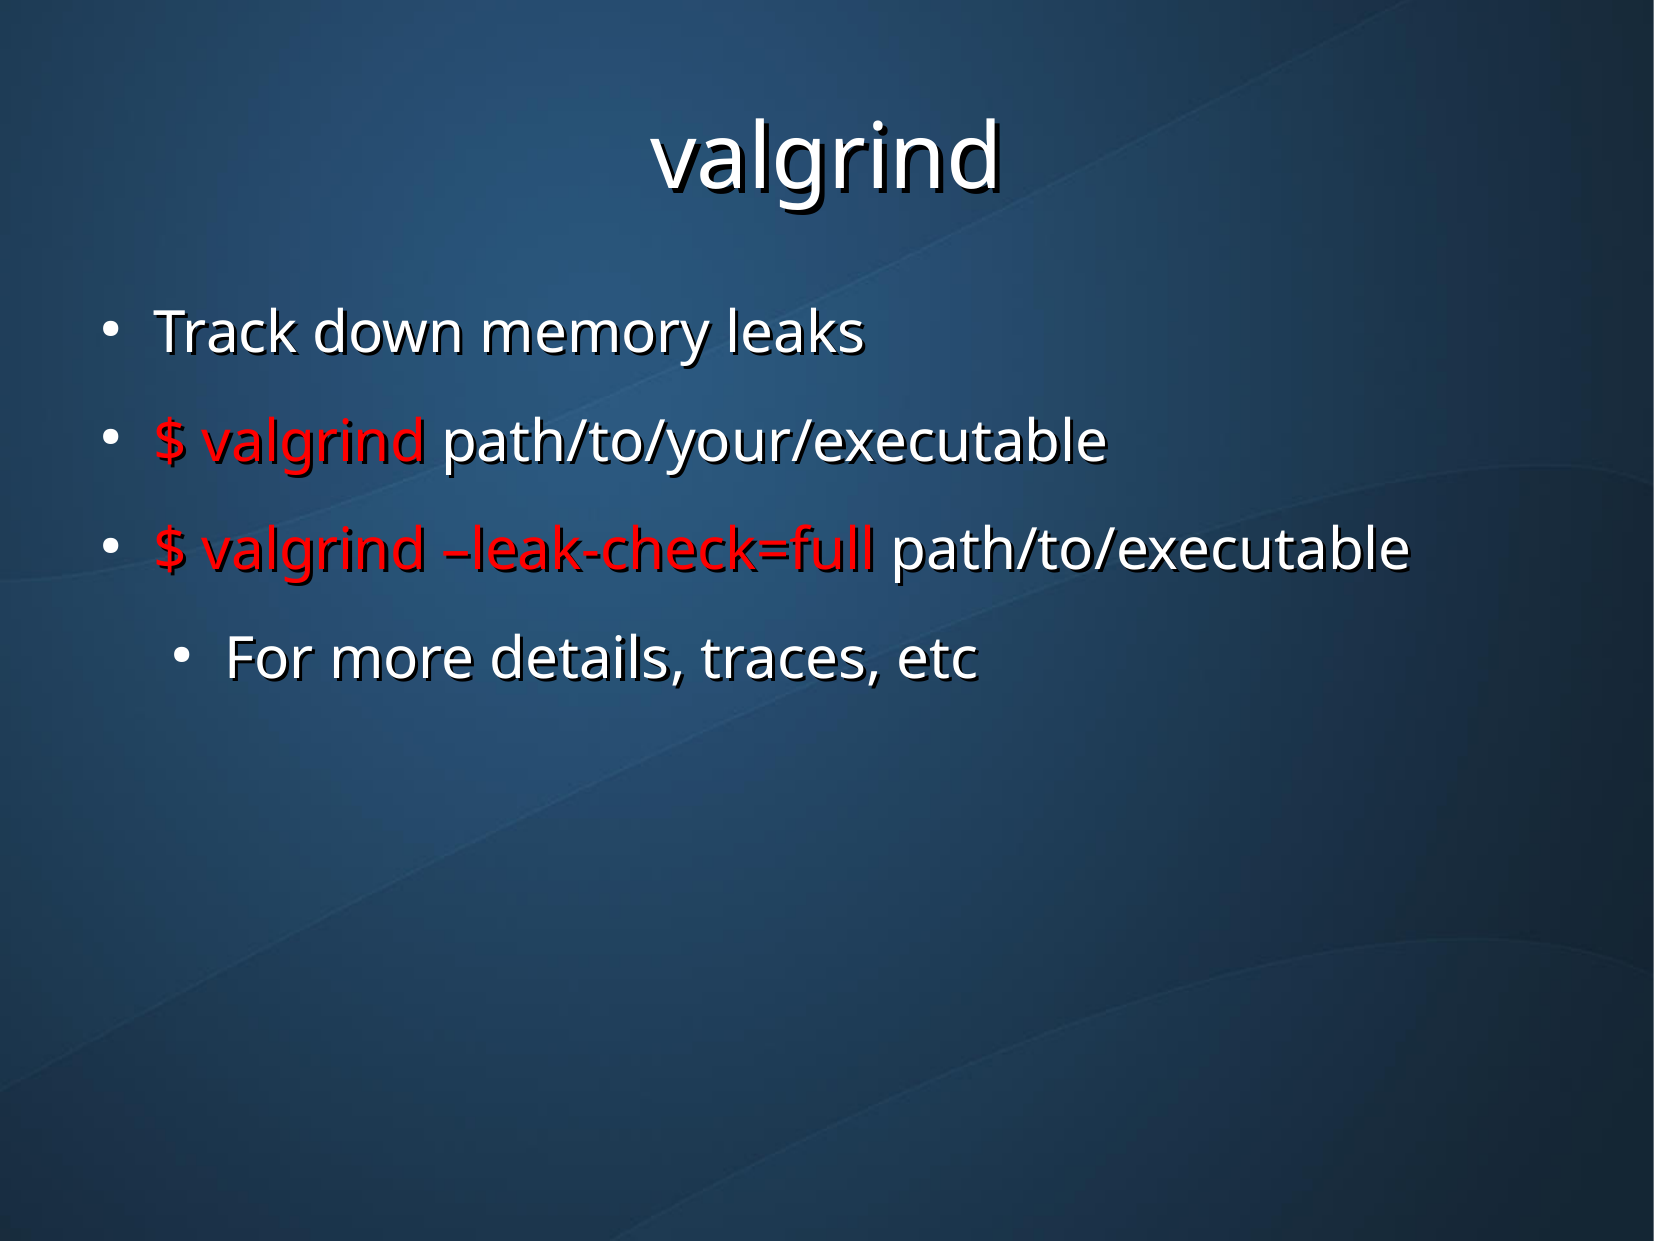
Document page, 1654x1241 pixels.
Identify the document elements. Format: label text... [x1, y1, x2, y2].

picture [0, 0, 1654, 1241]
list Track down memory leaks $ valgrind path/to/your/executable $ valgrind –leak-check=full path/to/executable For more details, traces, etc [82, 290, 1571, 1010]
title valgrind [82, 49, 1571, 257]
